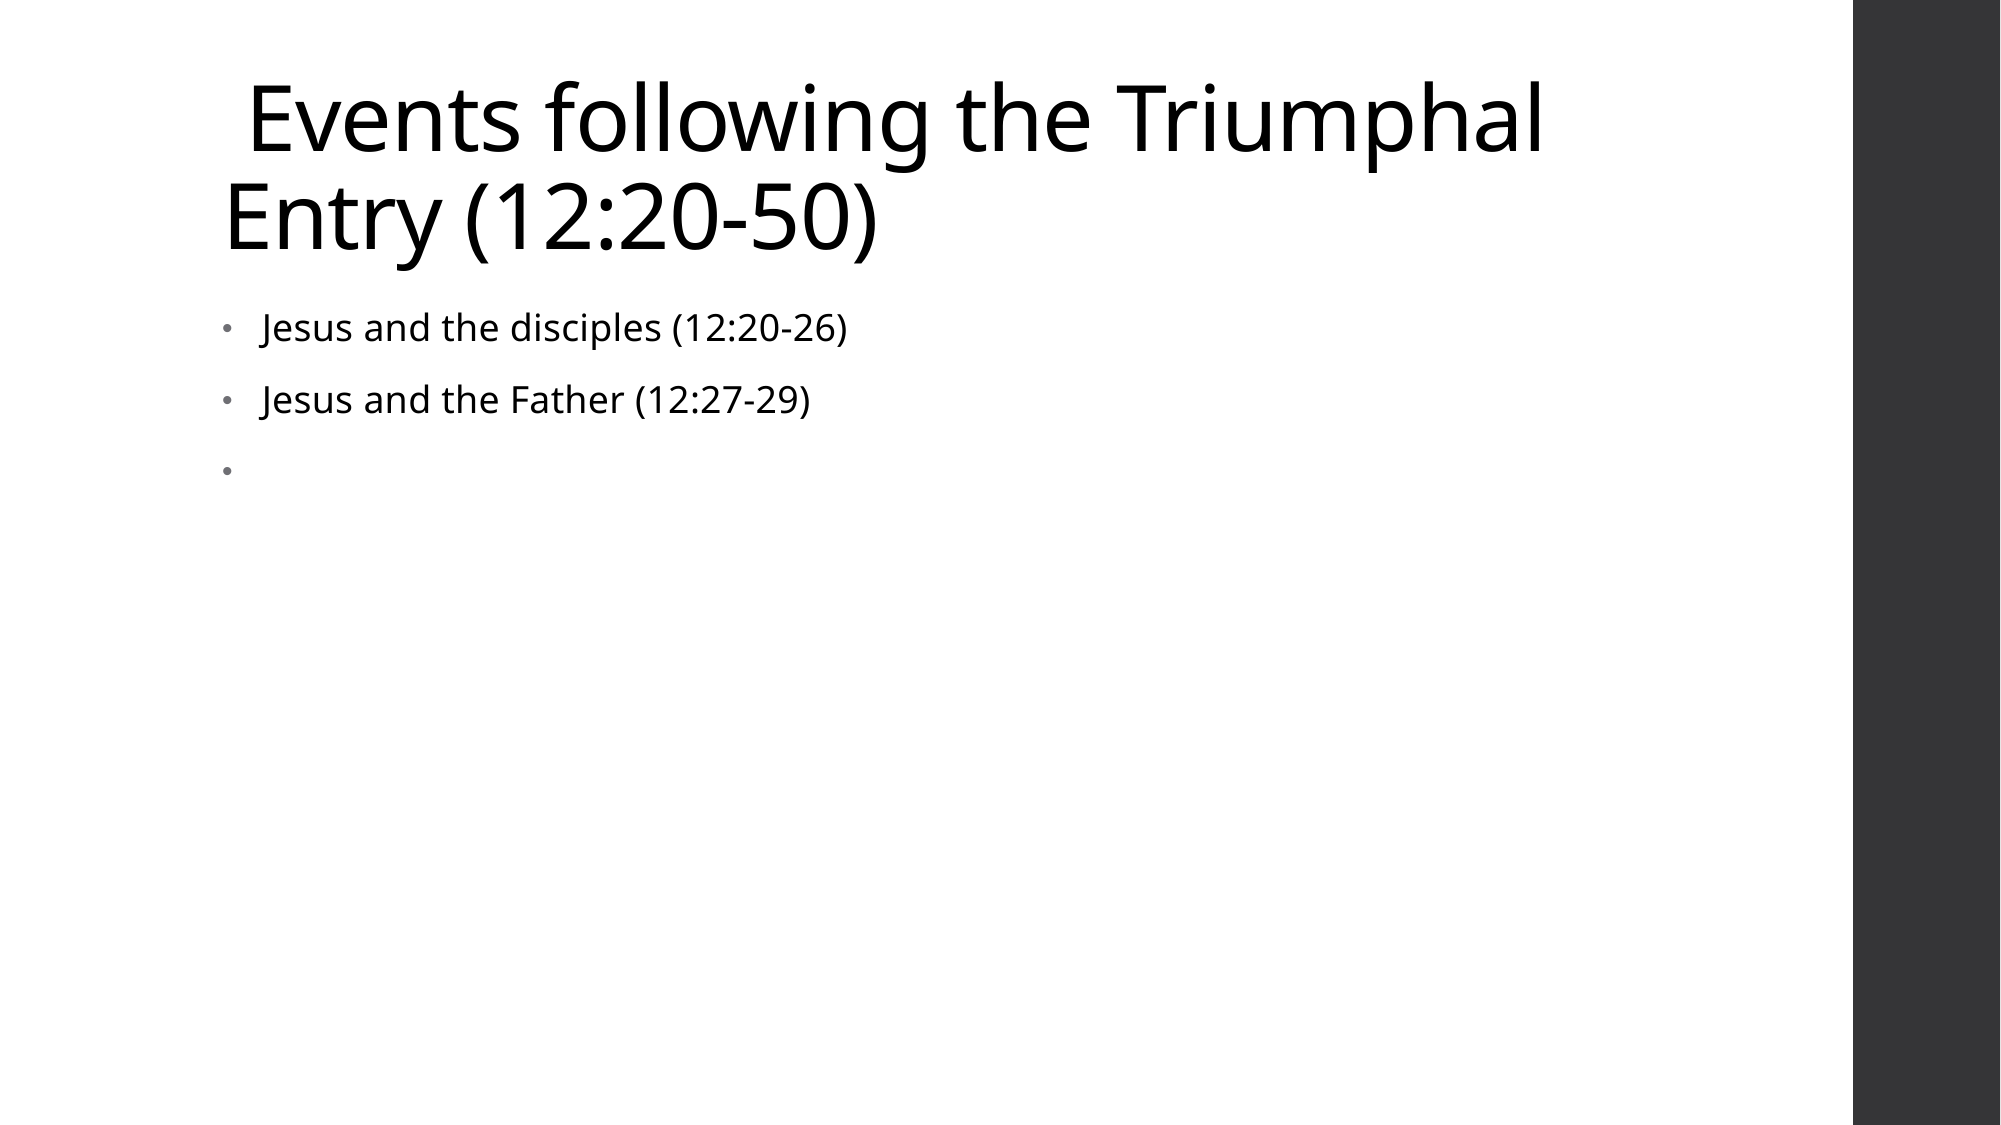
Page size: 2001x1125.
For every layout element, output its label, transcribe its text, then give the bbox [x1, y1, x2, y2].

title Events following the Triumphal Entry (12:20-50) [206, 60, 1797, 278]
list Jesus and the disciples (12:20-26) Jesus and the Father (12:27-29) [206, 299, 1617, 1014]
